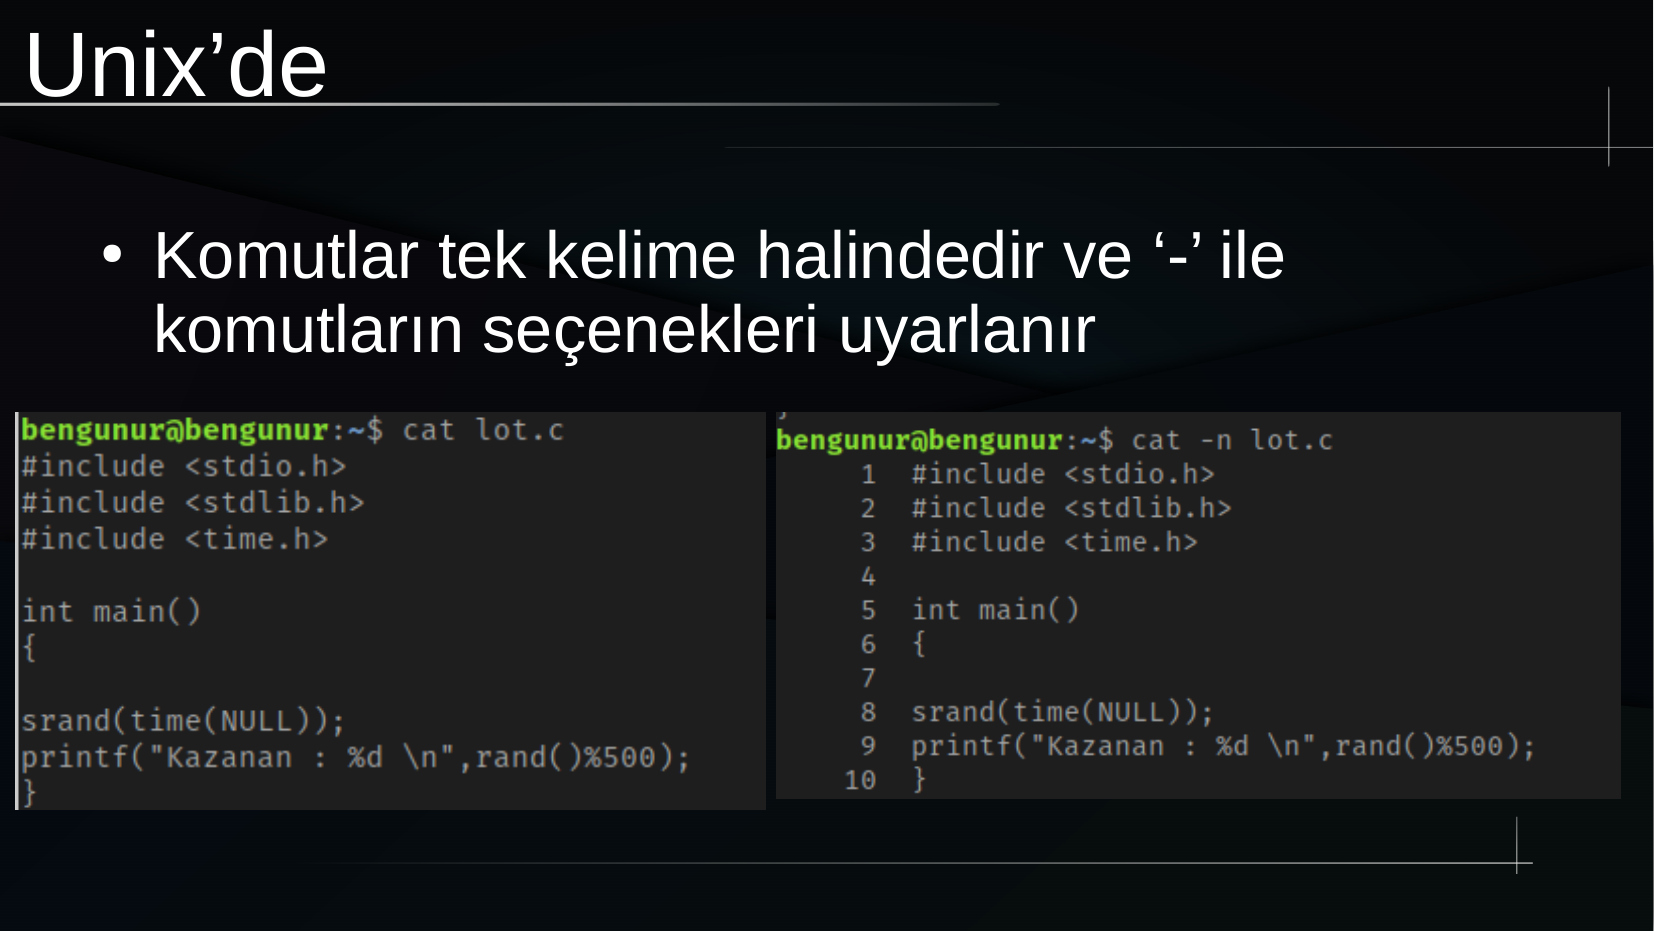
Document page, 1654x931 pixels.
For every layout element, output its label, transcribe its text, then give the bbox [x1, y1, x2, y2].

title Unix’de [23, 11, 1589, 119]
list Komutlar tek kelime halindedir ve ‘-’ ile komutların seçenekleri uyarlanır [82, 217, 1571, 758]
picture [0, 0, 1654, 931]
